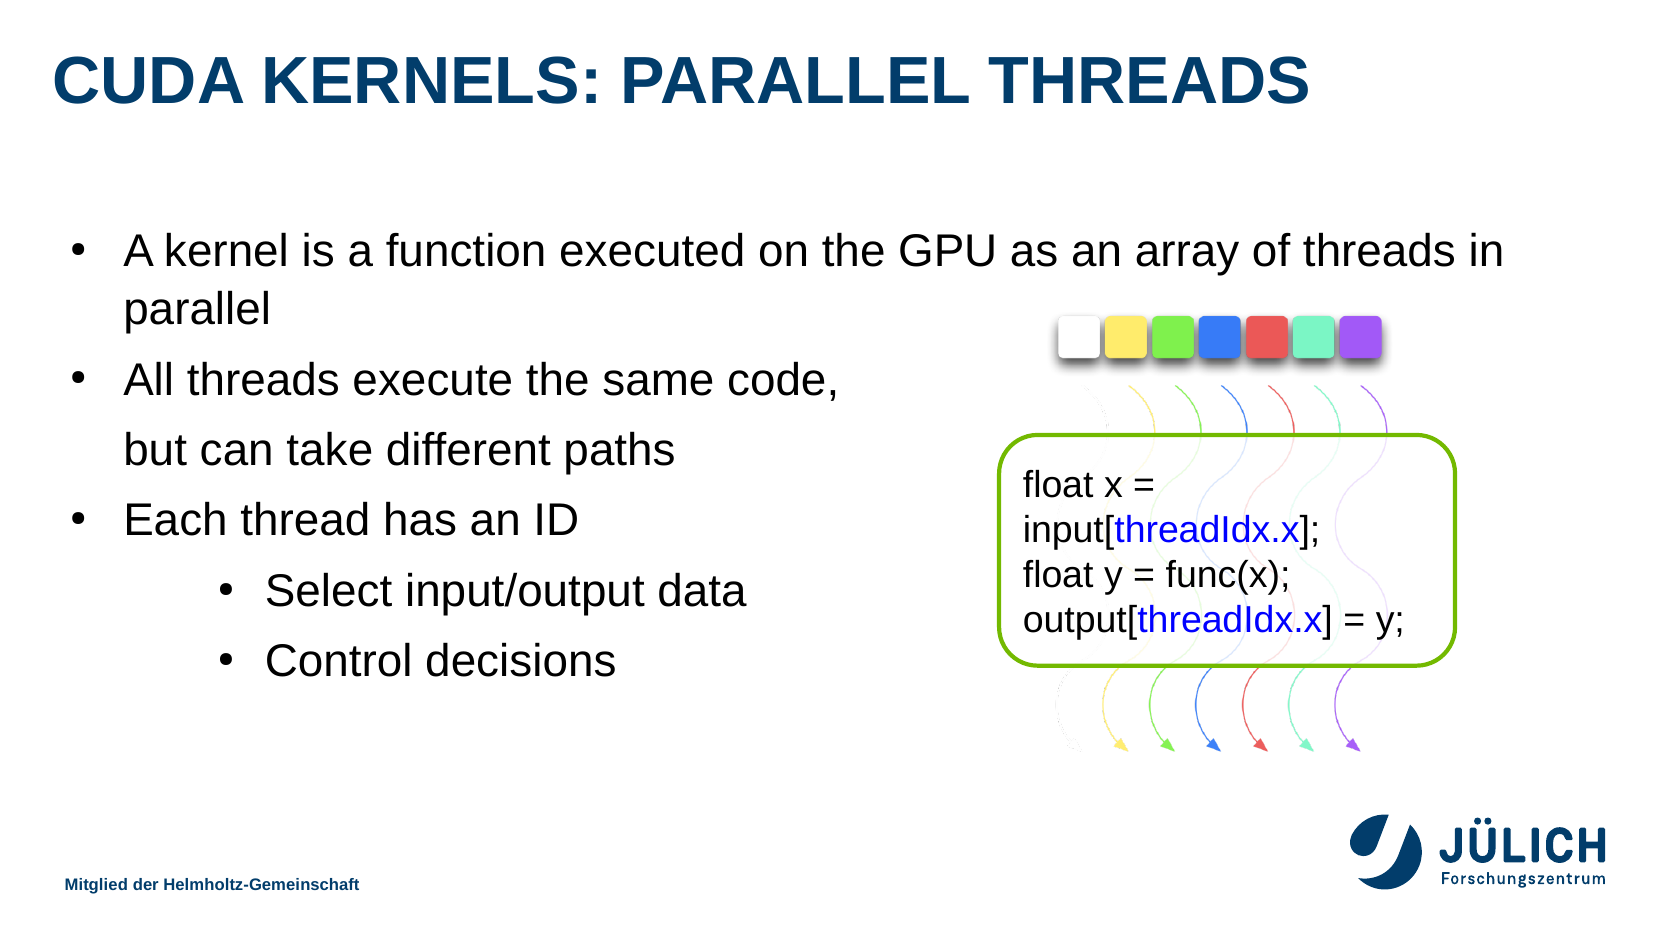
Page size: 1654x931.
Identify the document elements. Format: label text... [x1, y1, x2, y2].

title CUDA Kernels: Parallel Threads [52, 43, 1606, 194]
text_box float x = input[threadIdx.x]; float y = func(x); output[threadIdx.x] = y; [999, 434, 1456, 666]
list A kernel is a function executed on the GPU as an array of threads in parallel All threads execute the same code, but can take different paths Each thread has an ID Select input/output data Control decisions [52, 217, 1606, 757]
picture [1045, 666, 1398, 754]
picture [1045, 383, 1398, 434]
picture [1040, 305, 1398, 382]
